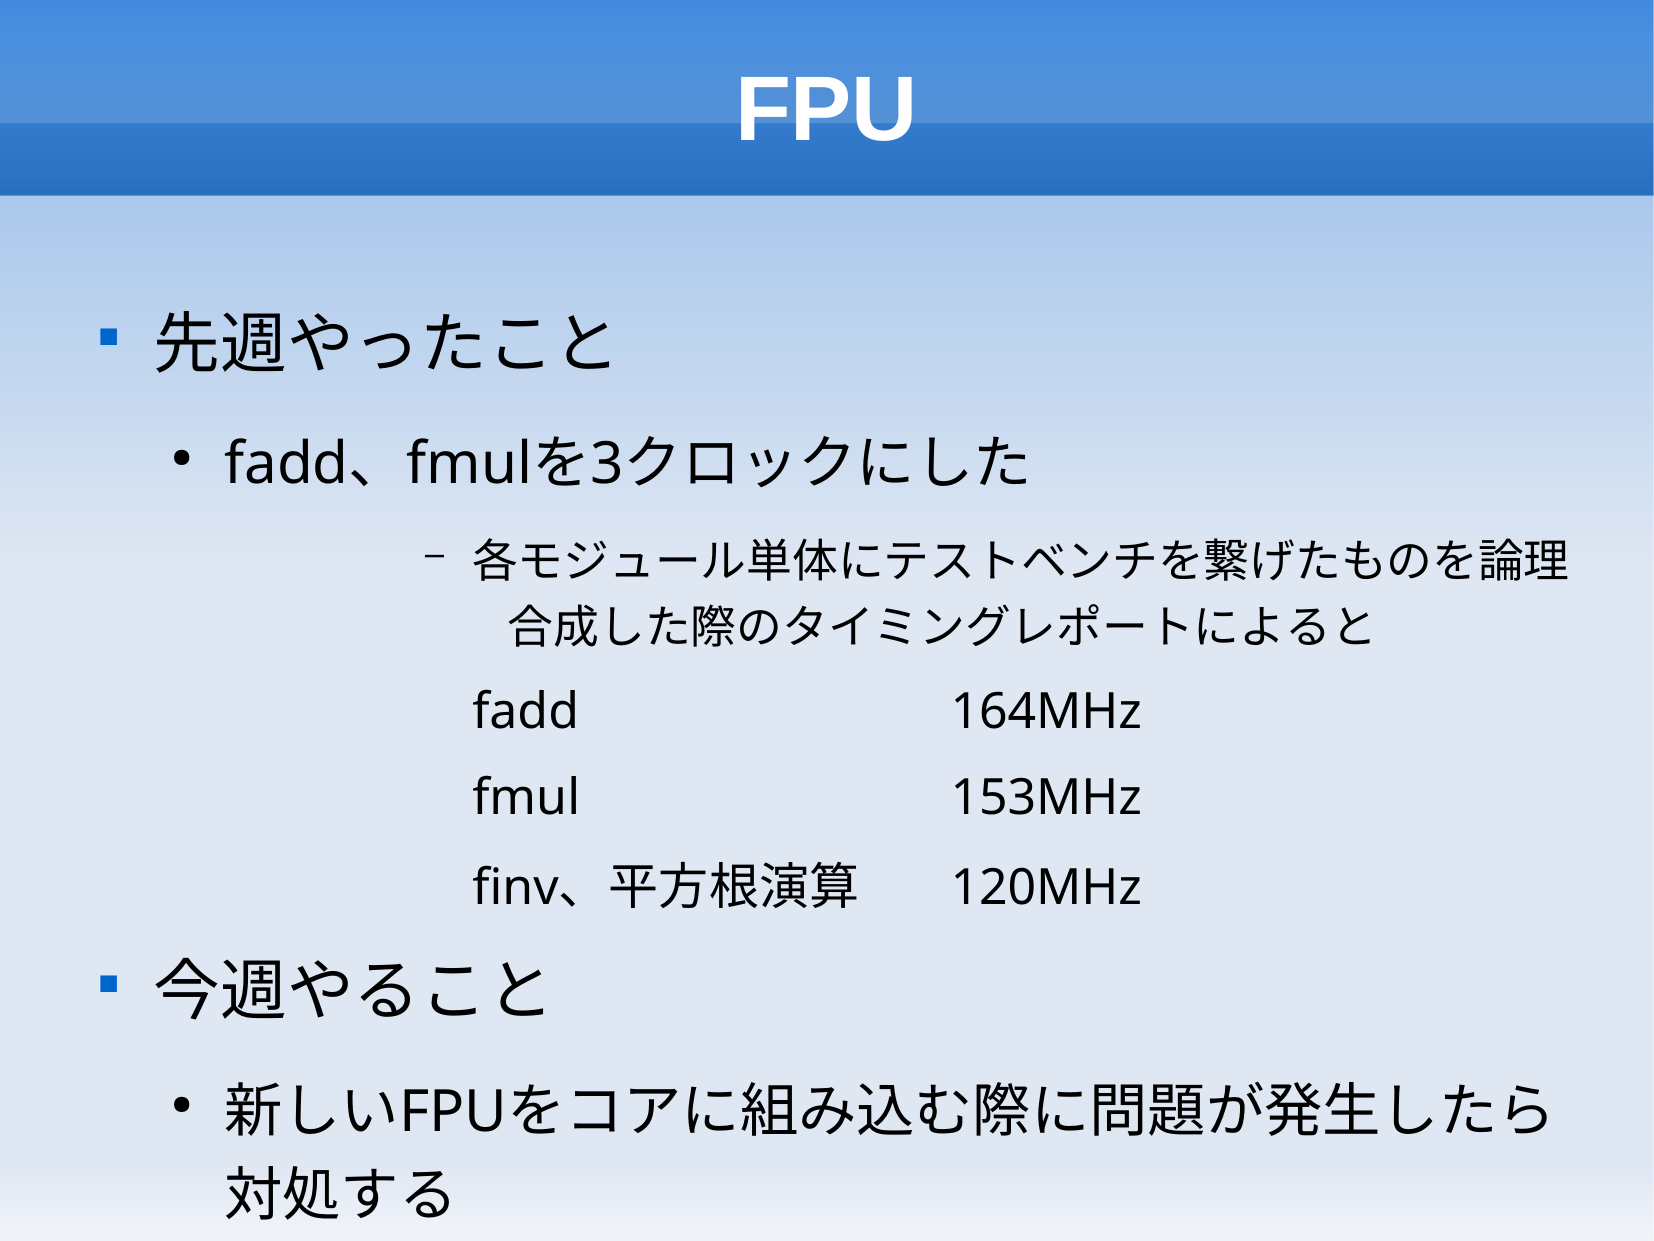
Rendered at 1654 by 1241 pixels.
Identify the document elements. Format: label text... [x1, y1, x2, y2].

list 先週やったこと fadd、fmulを3クロックにした 各モジュール単体にテストベンチを繋げたものを論理合成した際のタイミングレポートによると fadd 164MHz fmul 153MHz finv、平方根演算 120MHz 今週やること 新しいFPUをコアに組み込む際に問題が発生したら対処する やることがあればやる [82, 290, 1571, 1176]
picture [0, 0, 1654, 1241]
title FPU [82, 5, 1571, 213]
